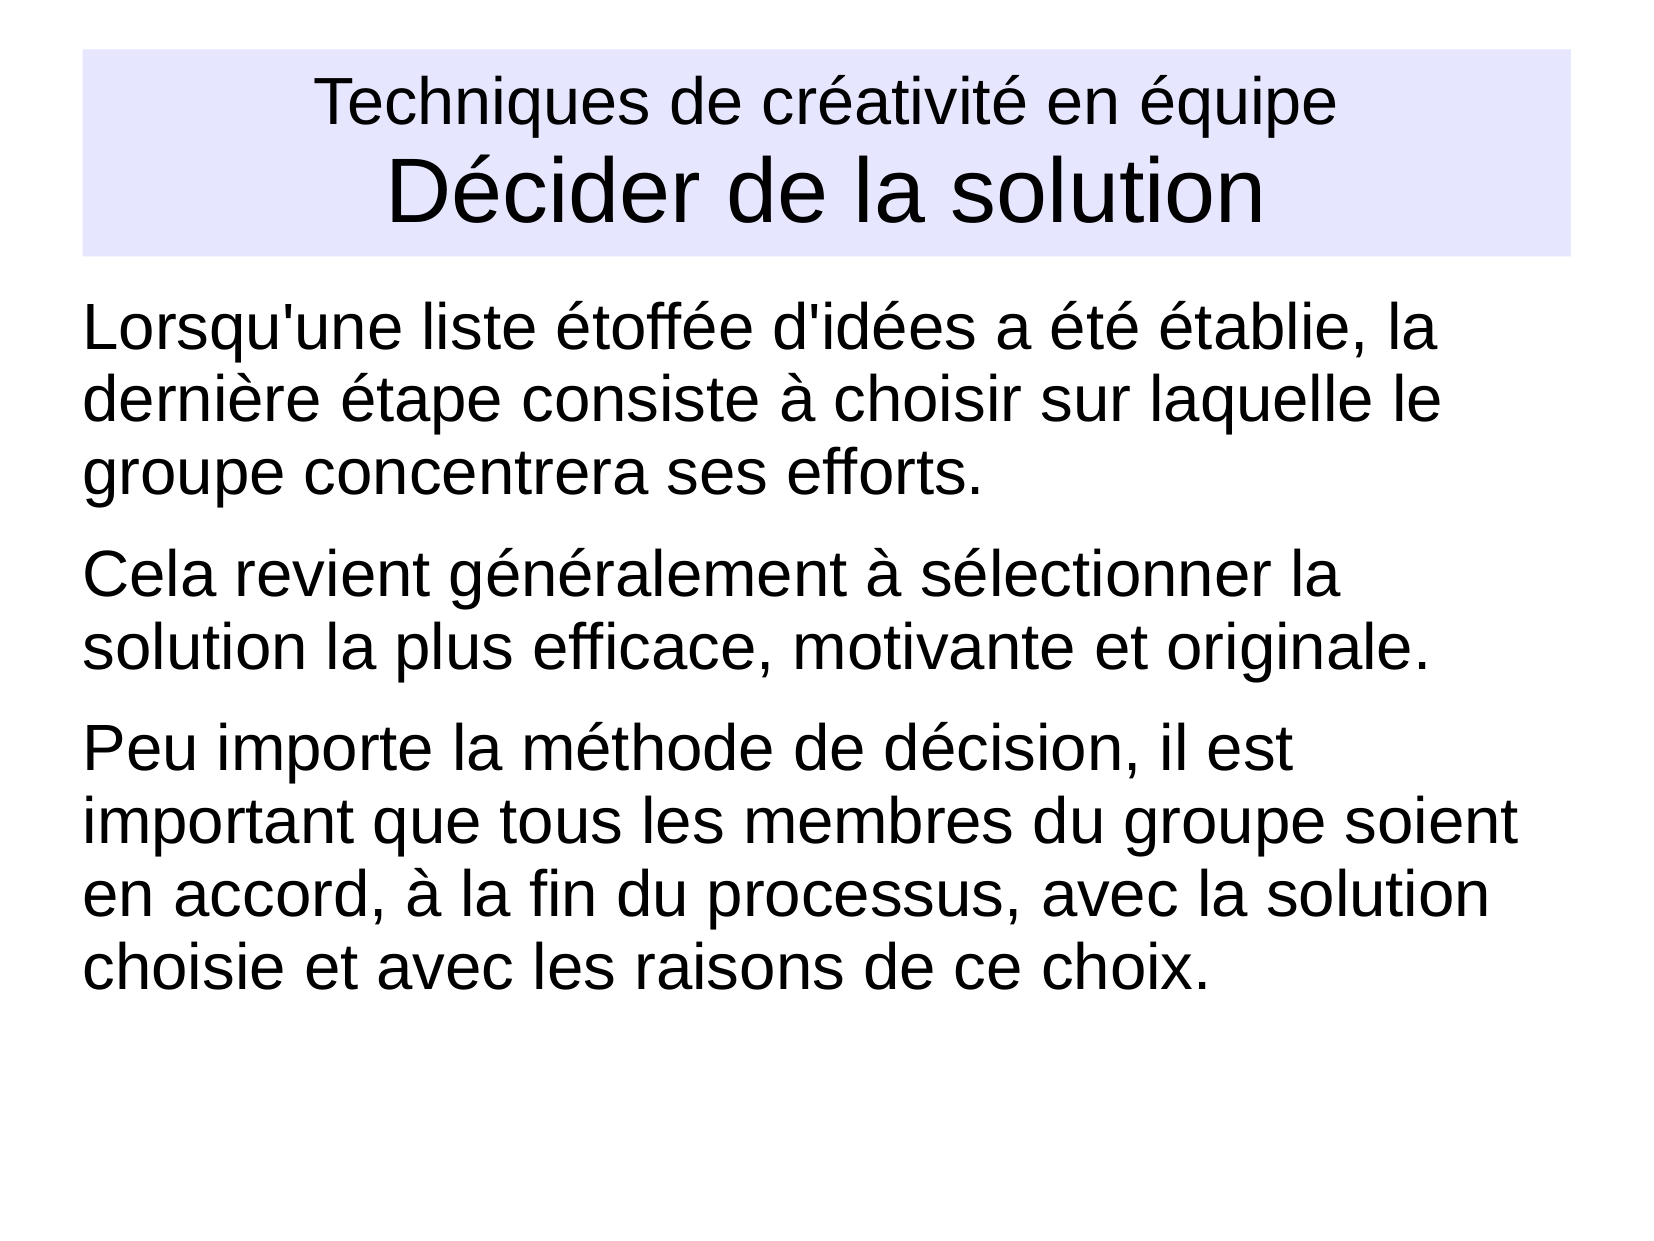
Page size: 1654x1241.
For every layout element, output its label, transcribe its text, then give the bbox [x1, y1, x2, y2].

list Lorsqu'une liste étoffée d'idées a été établie, la dernière étape consiste à choisir sur laquelle le groupe concentrera ses efforts. Cela revient généralement à sélectionner la solution la plus efficace, motivante et originale. Peu importe la méthode de décision, il est important que tous les membres du groupe soient en accord, à la fin du processus, avec la solution choisie et avec les raisons de ce choix. [82, 290, 1571, 1010]
title Techniques de créativité en équipe Décider de la solution [82, 49, 1571, 257]
